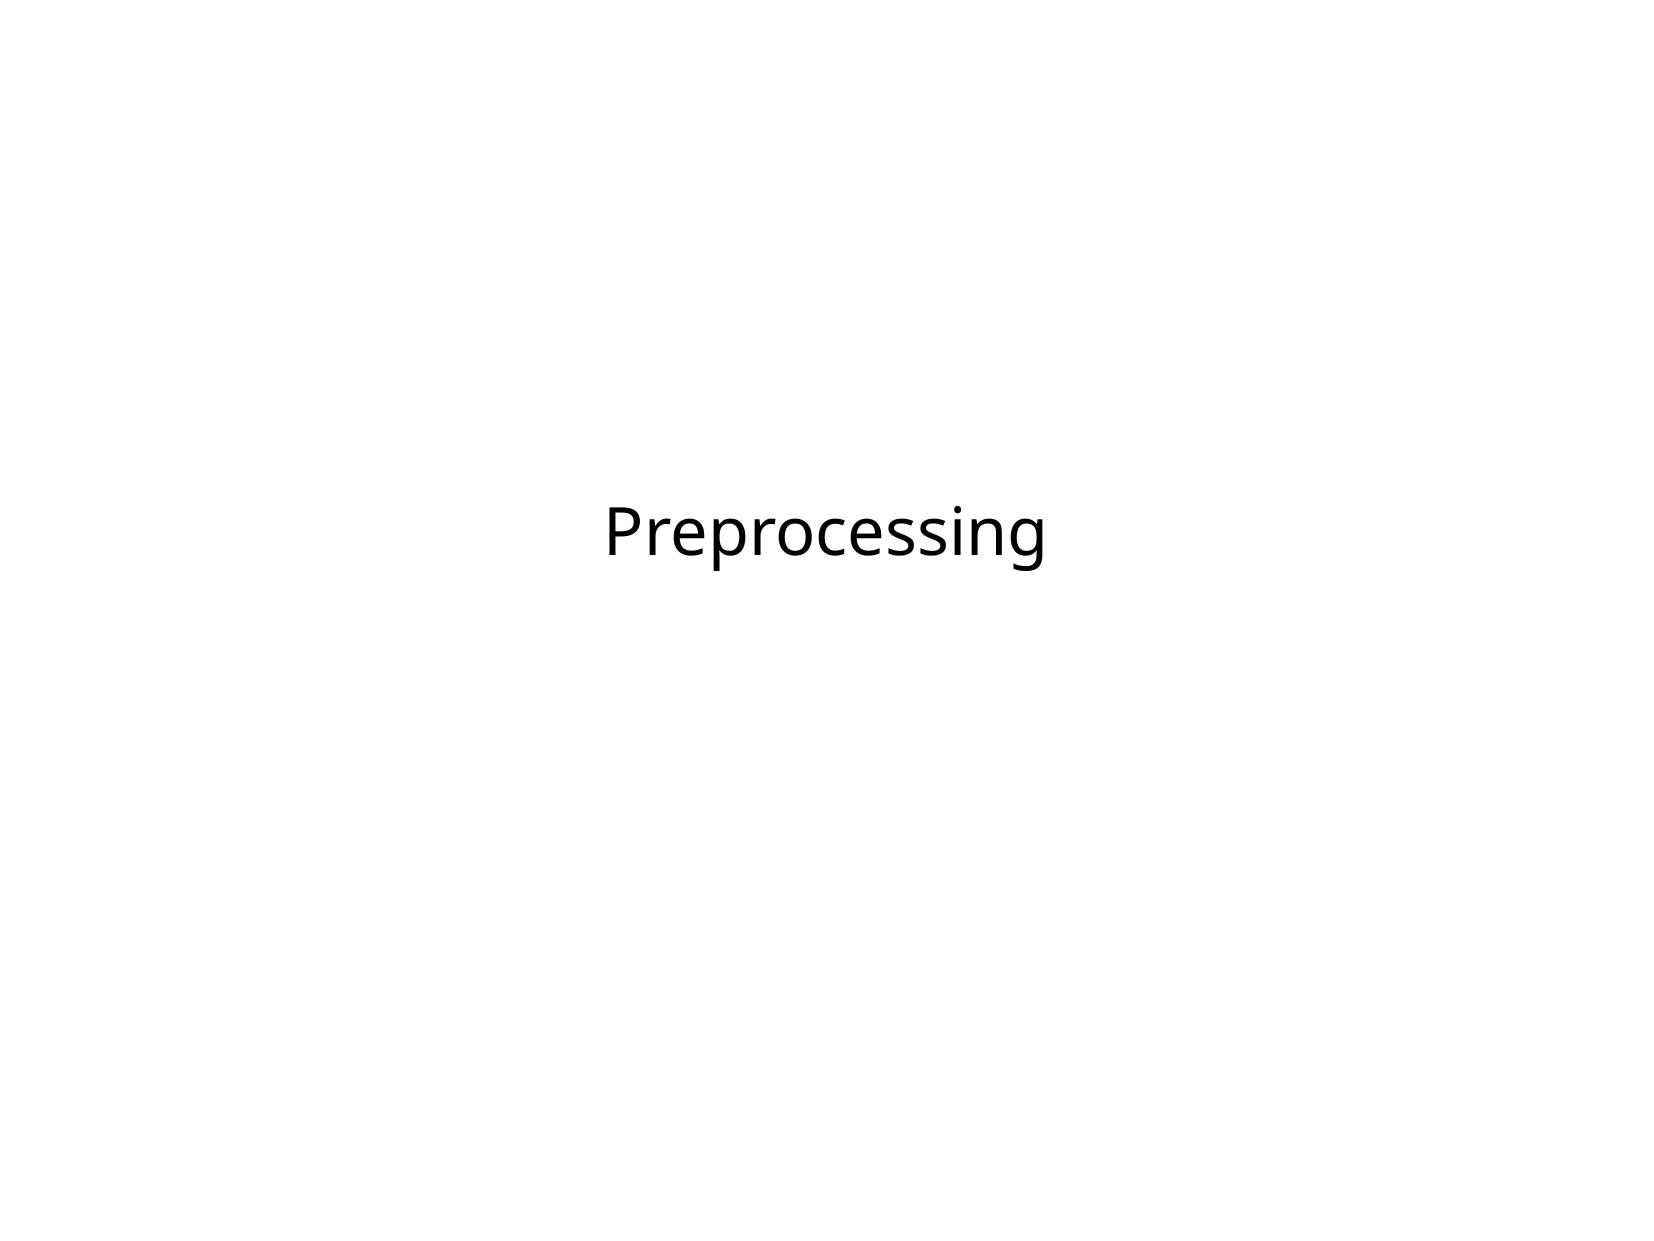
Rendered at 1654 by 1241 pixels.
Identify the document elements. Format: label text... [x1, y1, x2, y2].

subtitle Preprocessing [82, 49, 1571, 1010]
